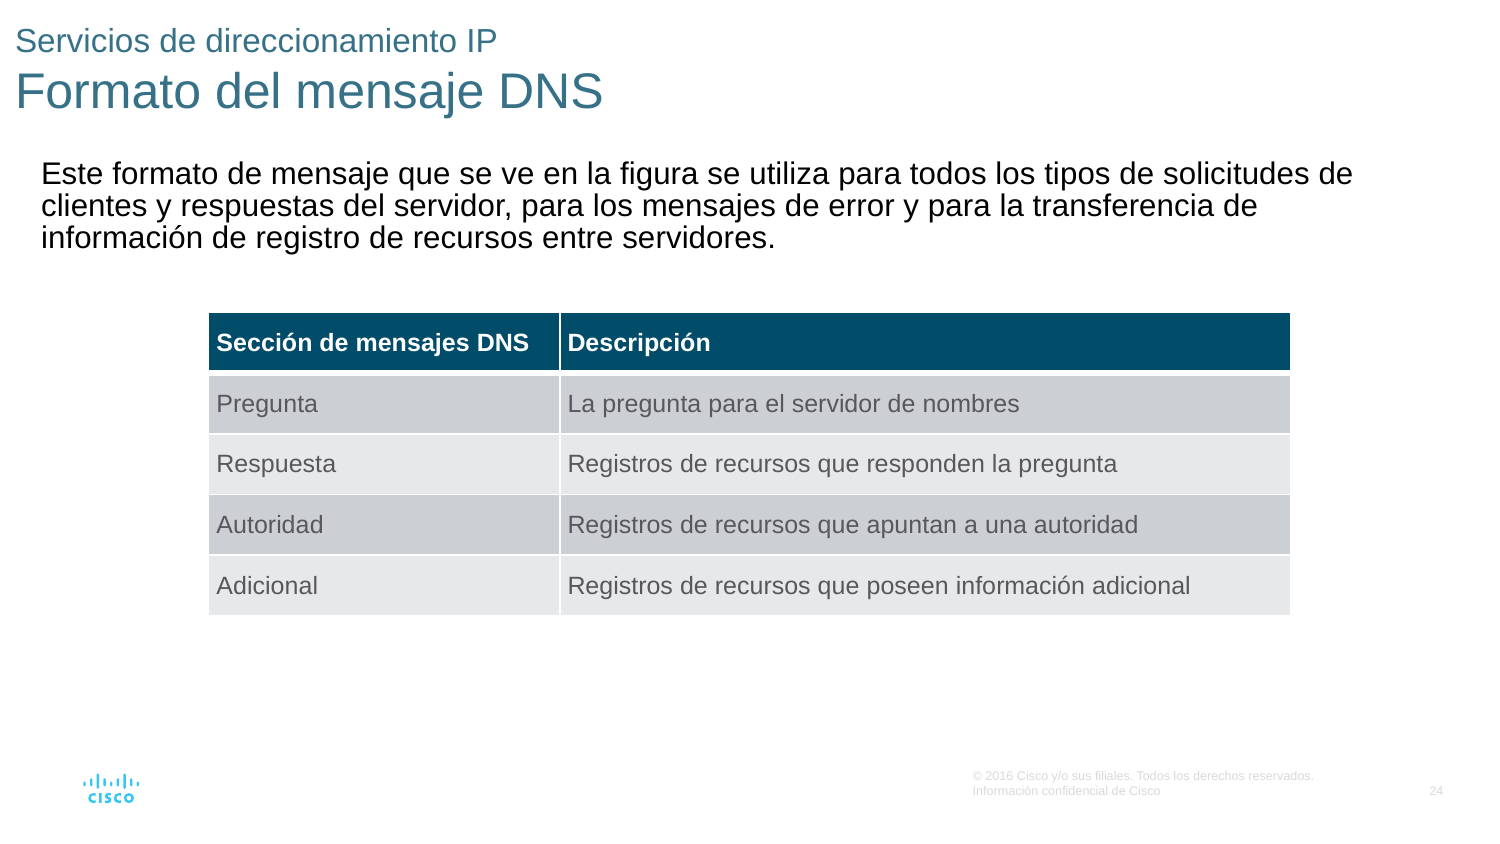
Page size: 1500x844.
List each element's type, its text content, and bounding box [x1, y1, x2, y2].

list Este formato de mensaje que se ve en la figura se utiliza para todos los tipos de solicitudes de clientes y respuestas del servidor, para los mensajes de error y para la transferencia de información de registro de recursos entre servidores. [25, 151, 1412, 292]
table_cell Adicional [209, 556, 559, 615]
table_header Descripción [561, 313, 1290, 370]
table_cell Registros de recursos que responden la pregunta [561, 435, 1290, 494]
table_cell Respuesta [209, 435, 559, 494]
table_cell Registros de recursos que poseen información adicional [561, 556, 1290, 615]
table_cell Registros de recursos que apuntan a una autoridad [561, 495, 1290, 554]
table_header Sección de mensajes DNS [209, 313, 559, 370]
title Servicios de direccionamiento IP Formato del mensaje DNS [0, 6, 1500, 131]
table_cell Autoridad [209, 495, 559, 554]
table_cell Pregunta [209, 376, 559, 433]
table_cell La pregunta para el servidor de nombres [561, 376, 1290, 433]
